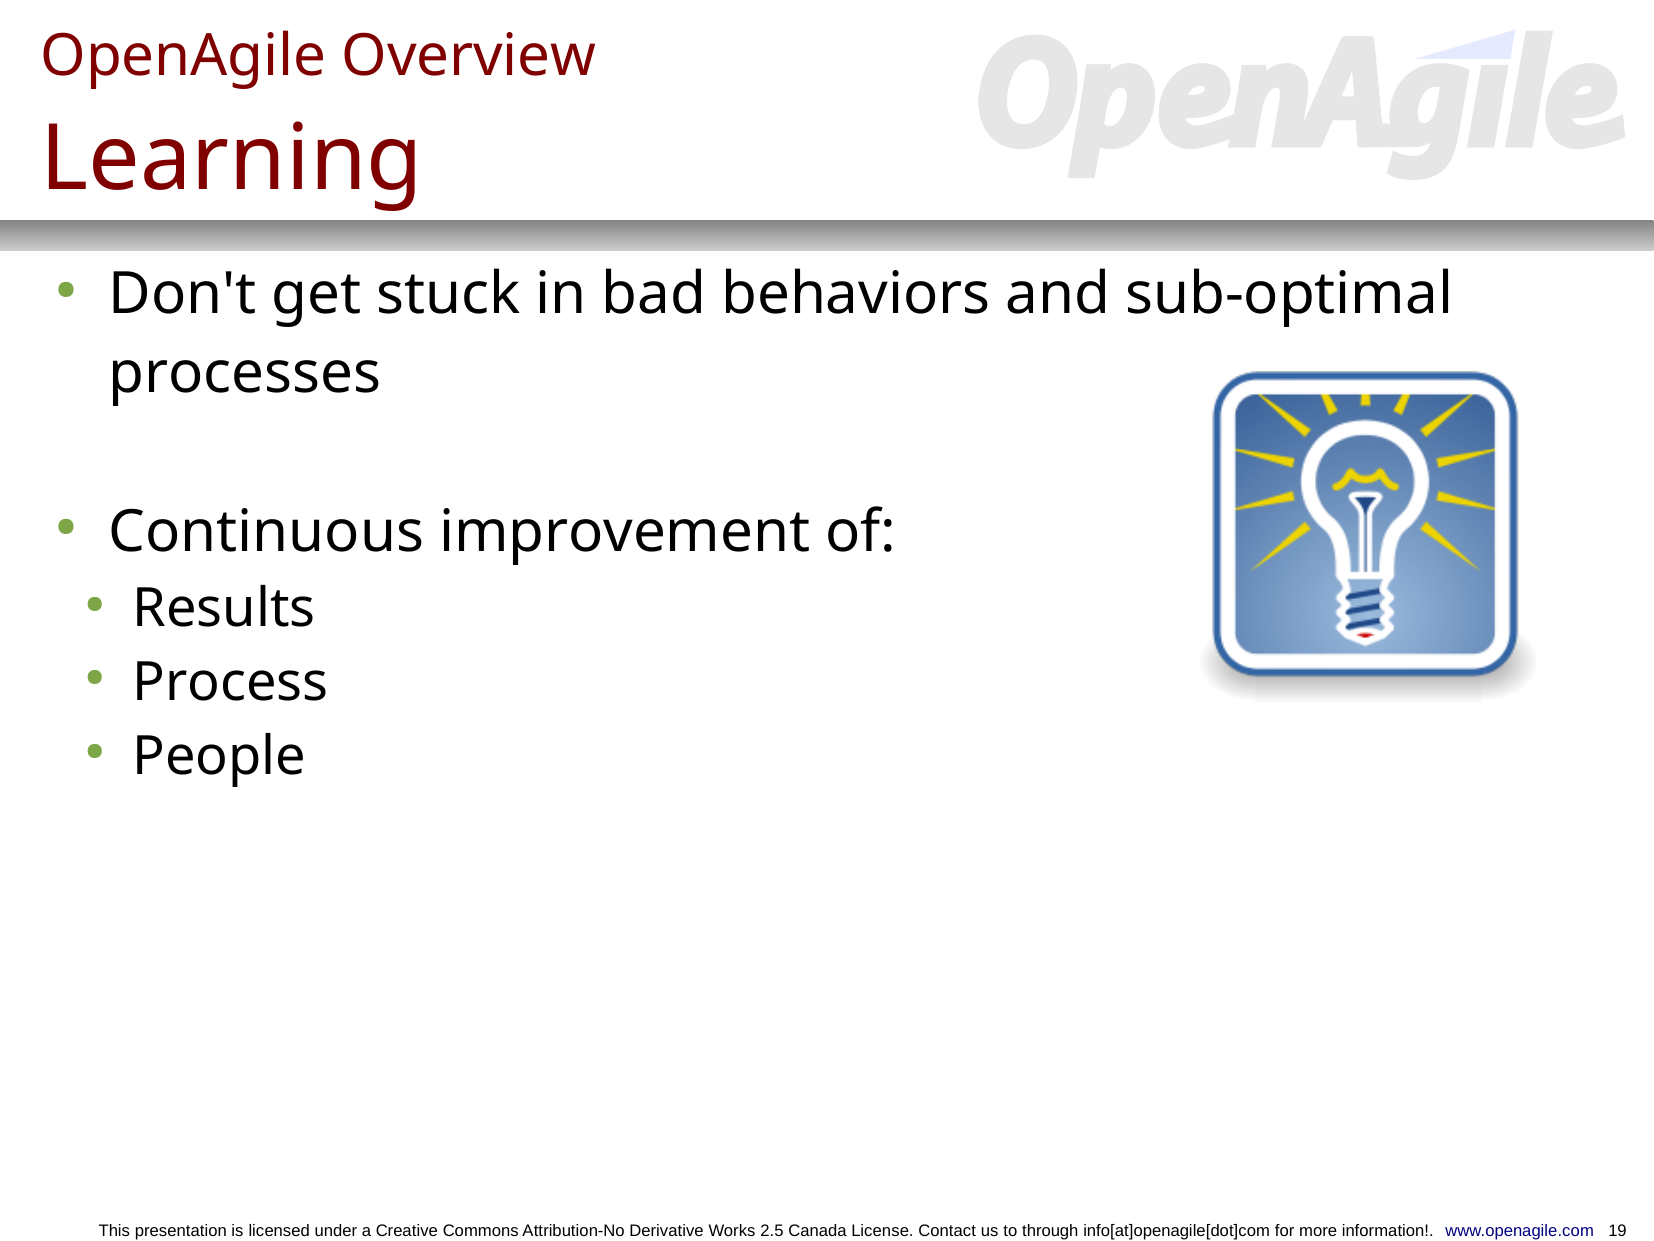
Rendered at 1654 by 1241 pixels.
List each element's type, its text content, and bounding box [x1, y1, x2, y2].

title OpenAgile Overview Learning [40, 8, 1654, 222]
list Don't get stuck in bad behaviors and sub-optimal processes Continuous improvement of: Results Process People [37, 251, 1654, 1192]
picture [1181, 354, 1536, 709]
